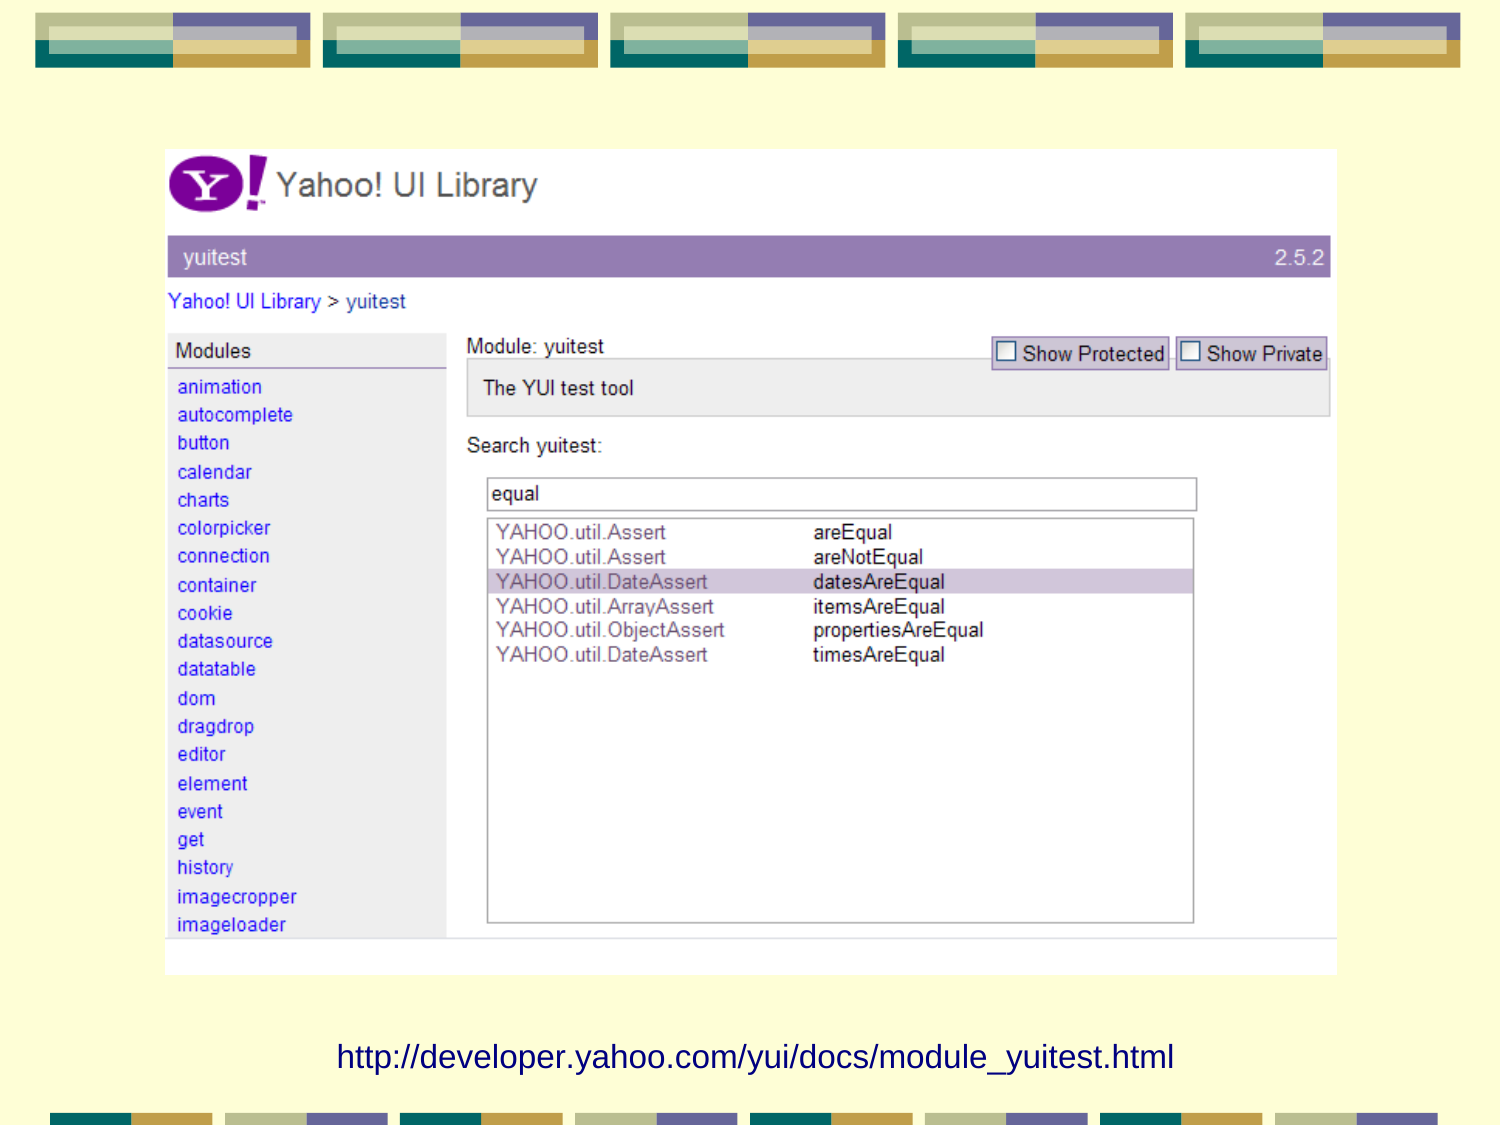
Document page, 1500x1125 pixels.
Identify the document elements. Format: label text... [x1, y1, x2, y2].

picture [165, 149, 1337, 976]
text_box http://developer.yahoo.com/yui/docs/module_yuitest.html [126, 1036, 1386, 1093]
